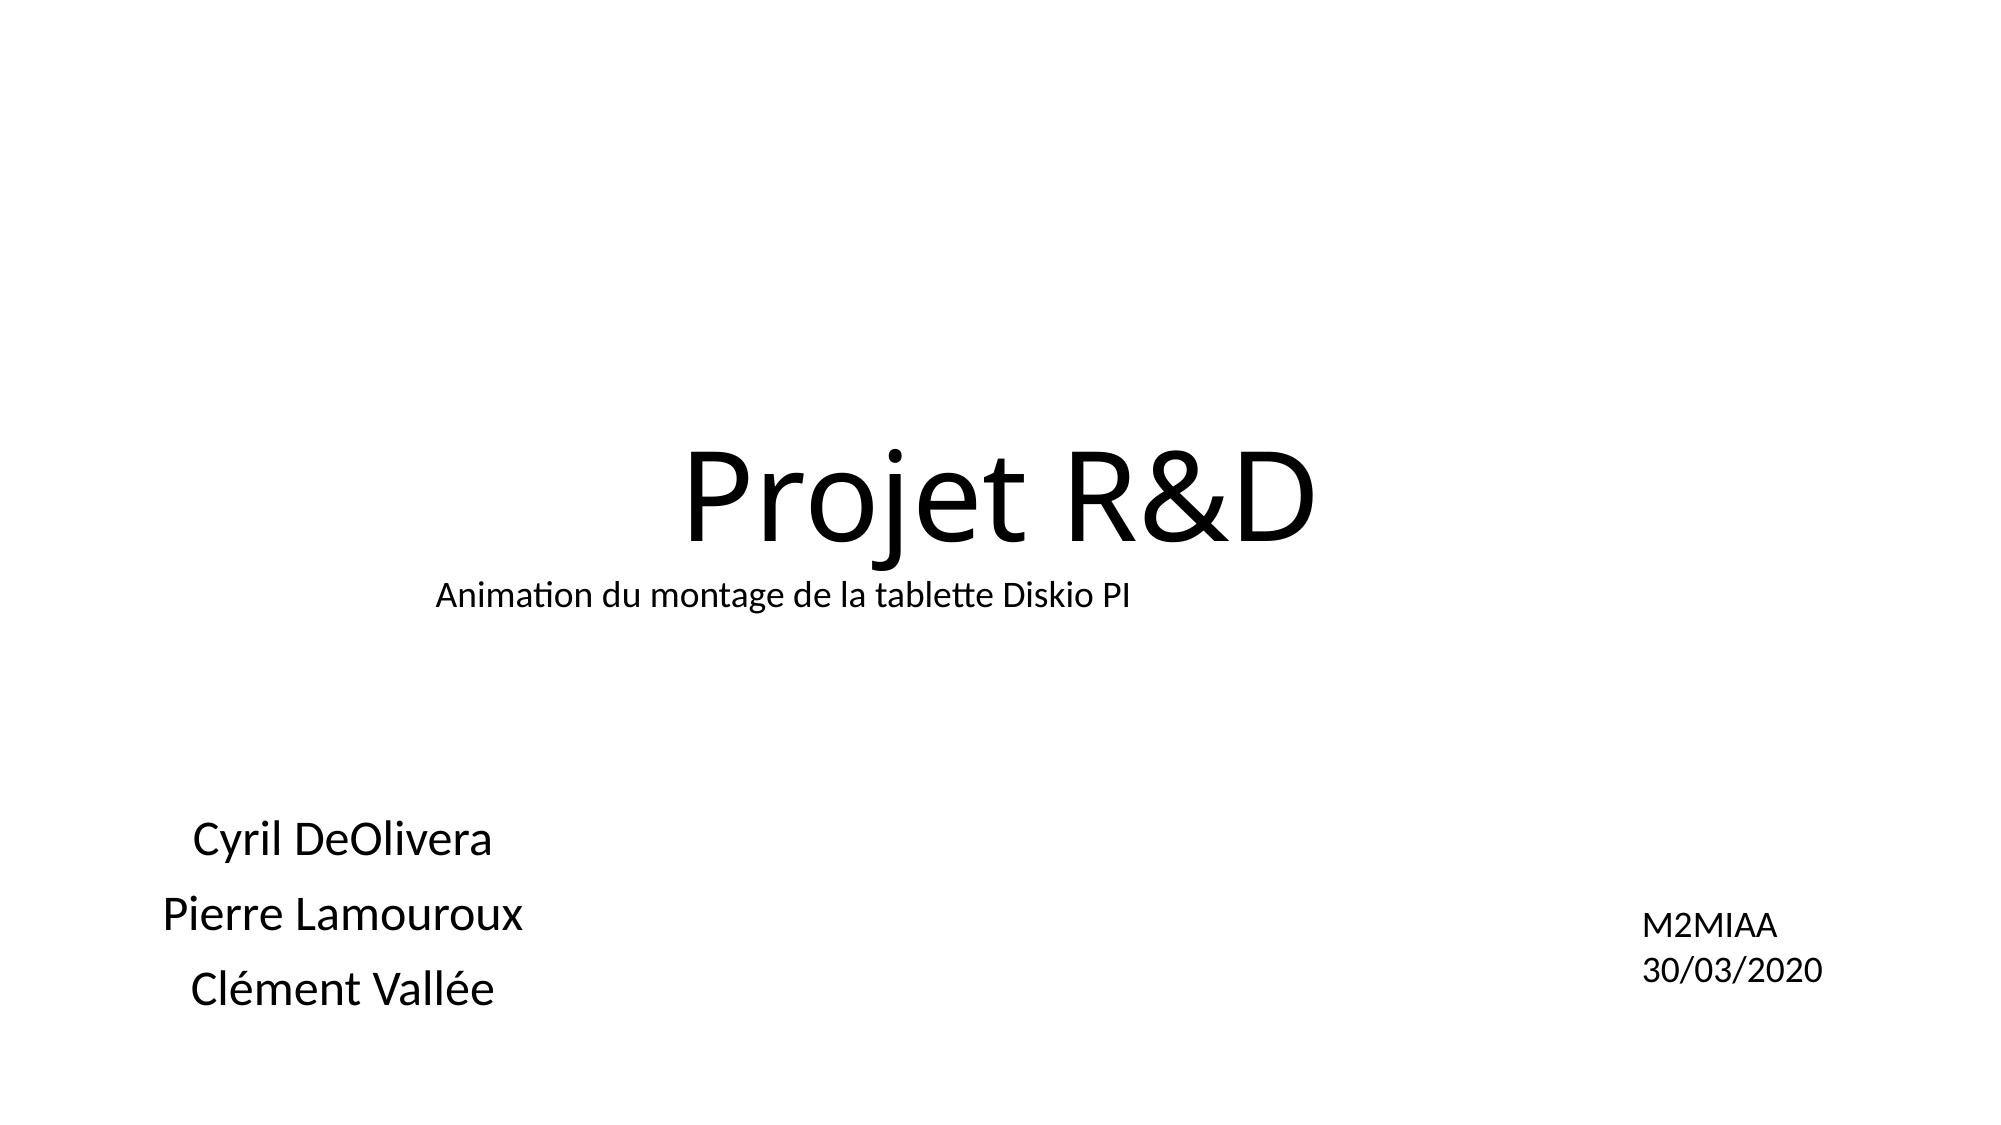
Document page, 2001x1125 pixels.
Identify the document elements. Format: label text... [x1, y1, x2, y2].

subtitle Cyril DeOlivera Pierre Lamouroux Clément Vallée [69, 805, 618, 1077]
text_box M2MIAA 30/03/2020 [1626, 892, 1961, 999]
title Projet R&D [249, 184, 1750, 576]
text_box Animation du montage de la tablette Diskio PI [420, 562, 1697, 624]
